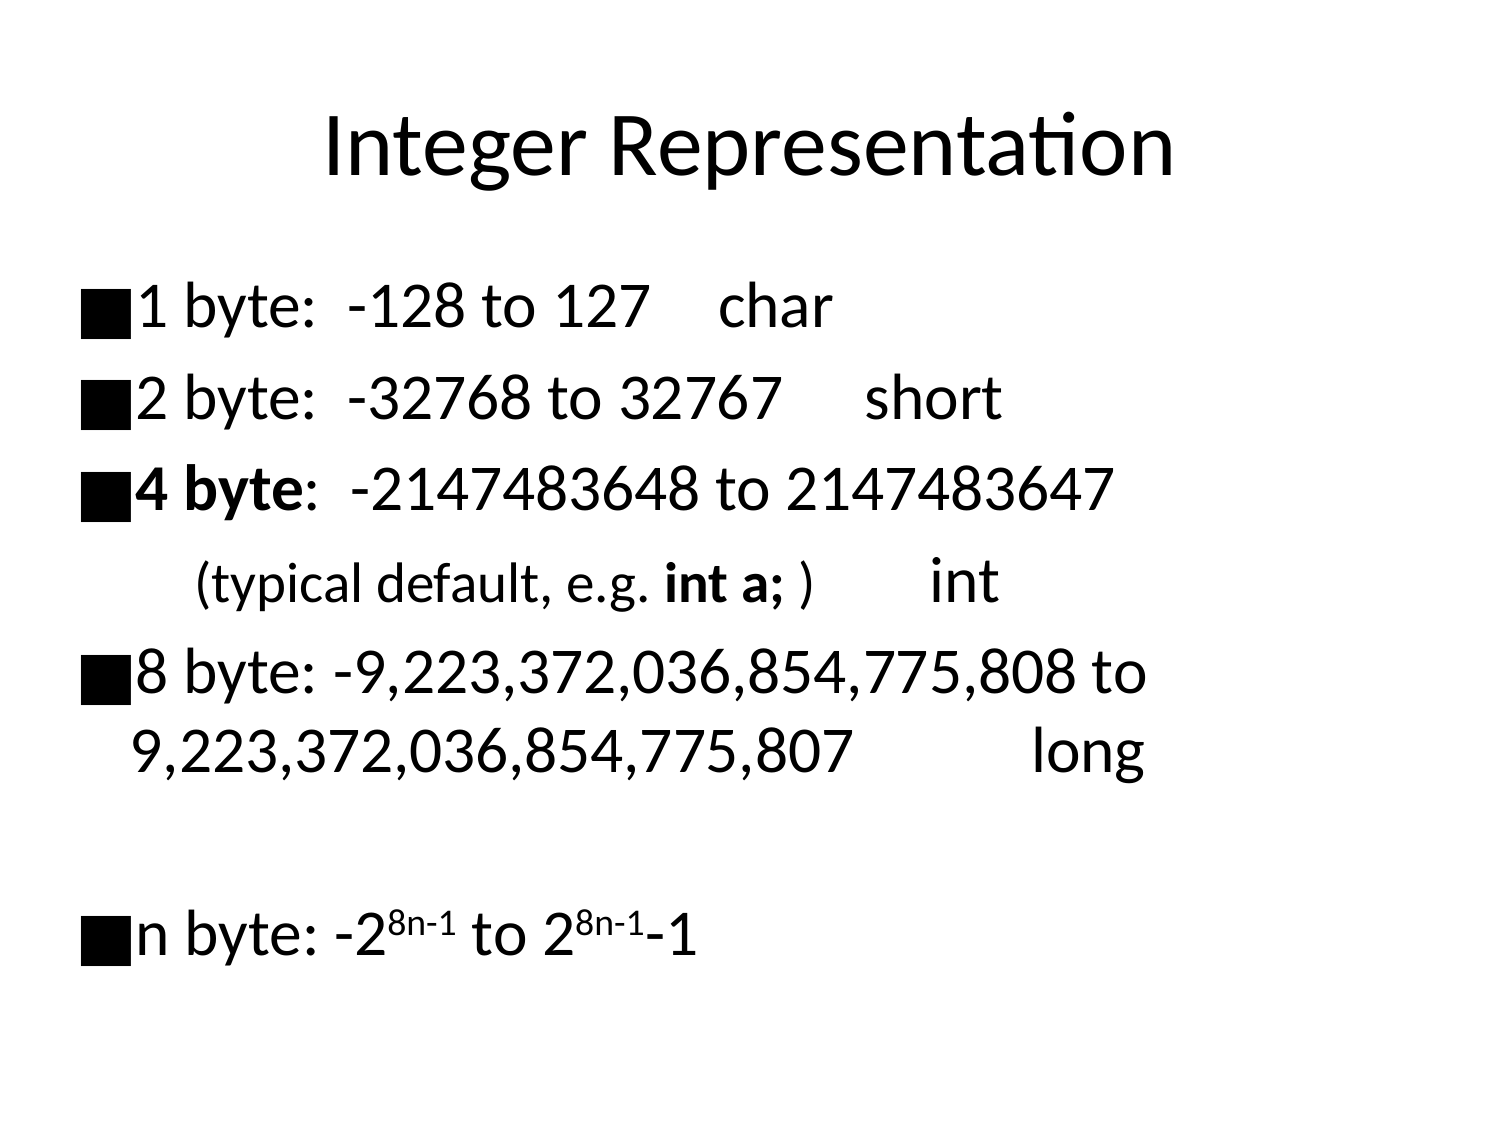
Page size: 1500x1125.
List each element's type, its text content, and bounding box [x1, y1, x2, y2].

list 1 byte: -128 to 127 char 2 byte: -32768 to 32767 short 4 byte: -2147483648 to 2147483647 (typical default, e.g. int a; ) int 8 byte: -9,223,372,036,854,775,808 to 9,223,372,036,854,775,807 long n byte: -28n-1 to 28n-1-1 [75, 262, 1425, 1005]
title Integer Representation [75, 45, 1425, 233]
